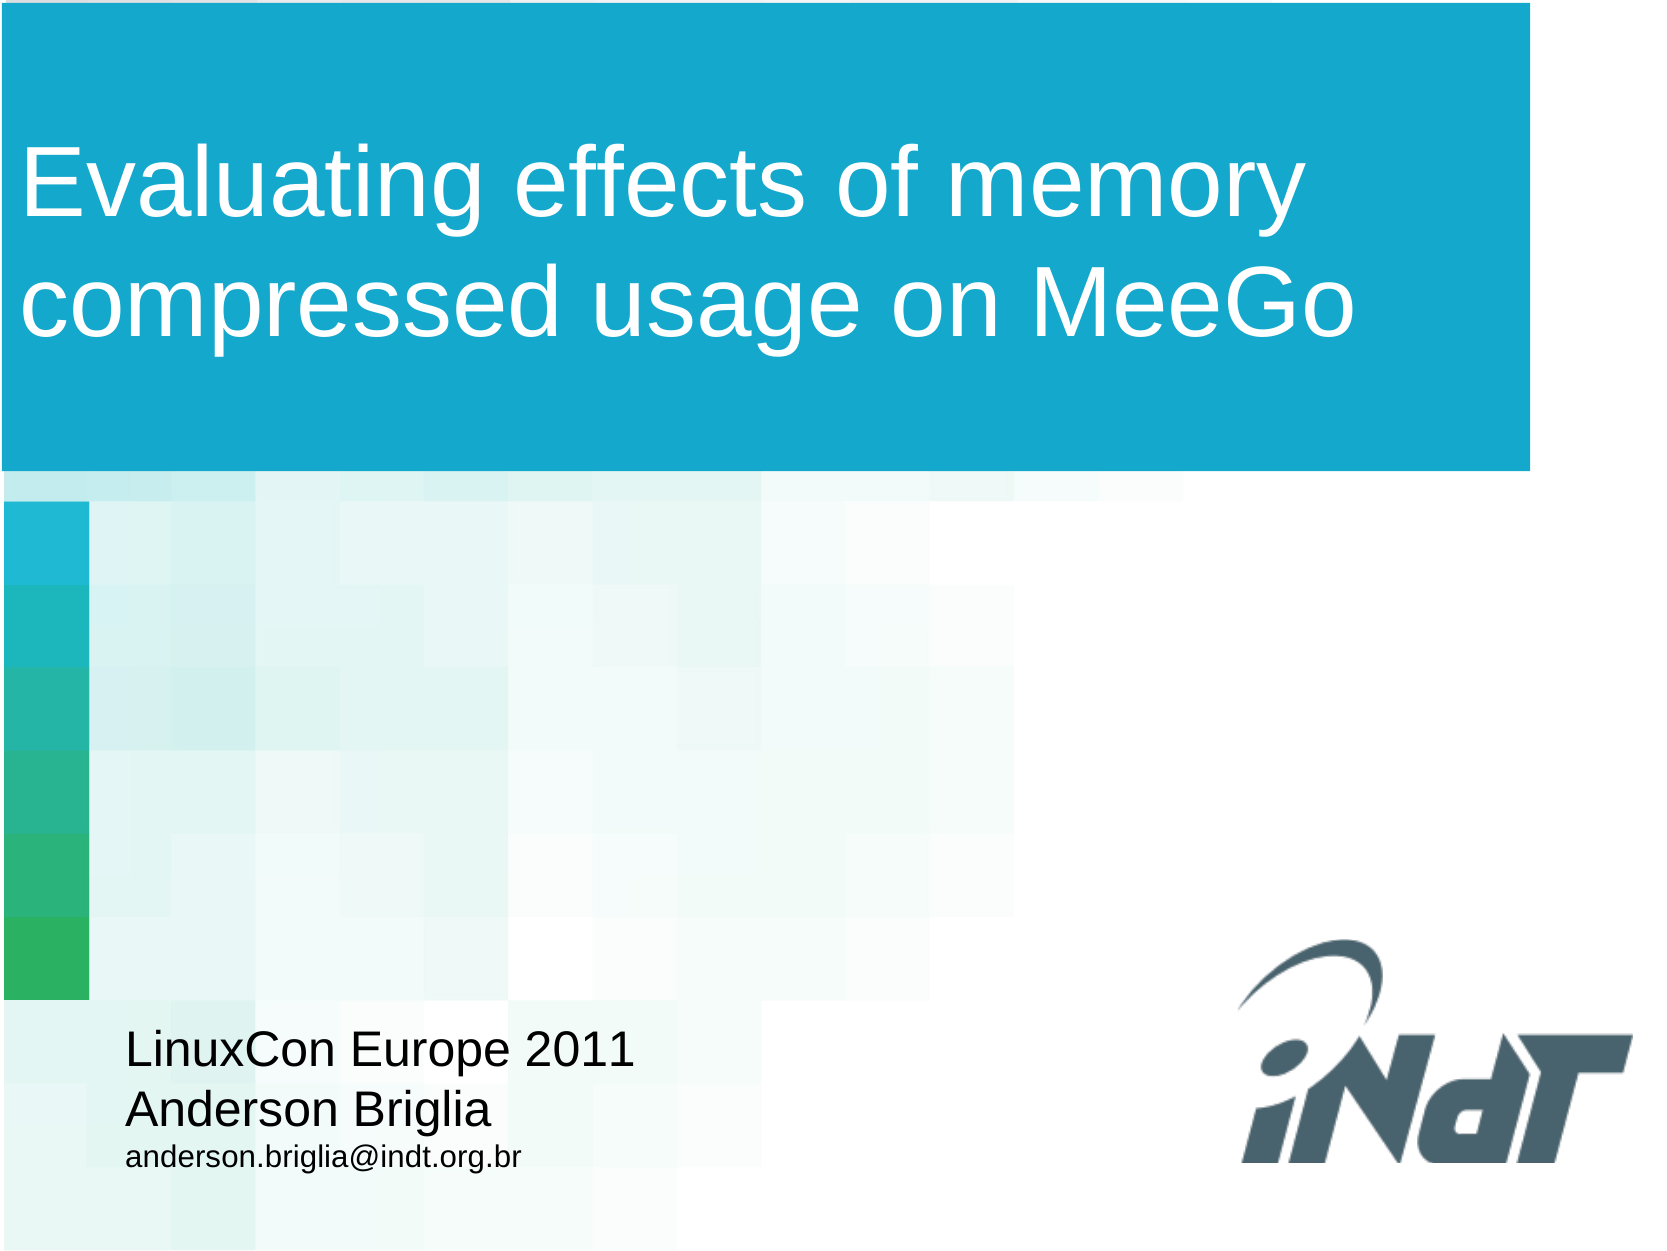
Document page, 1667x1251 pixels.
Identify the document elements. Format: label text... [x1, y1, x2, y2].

text_box Evaluating effects of memory compressed usage on MeeGo [1, 2, 1531, 472]
picture [4, 0, 1667, 1251]
text_box LinuxCon Europe 2011 Anderson Briglia anderson.briglia@indt.org.br [110, 1008, 936, 1181]
